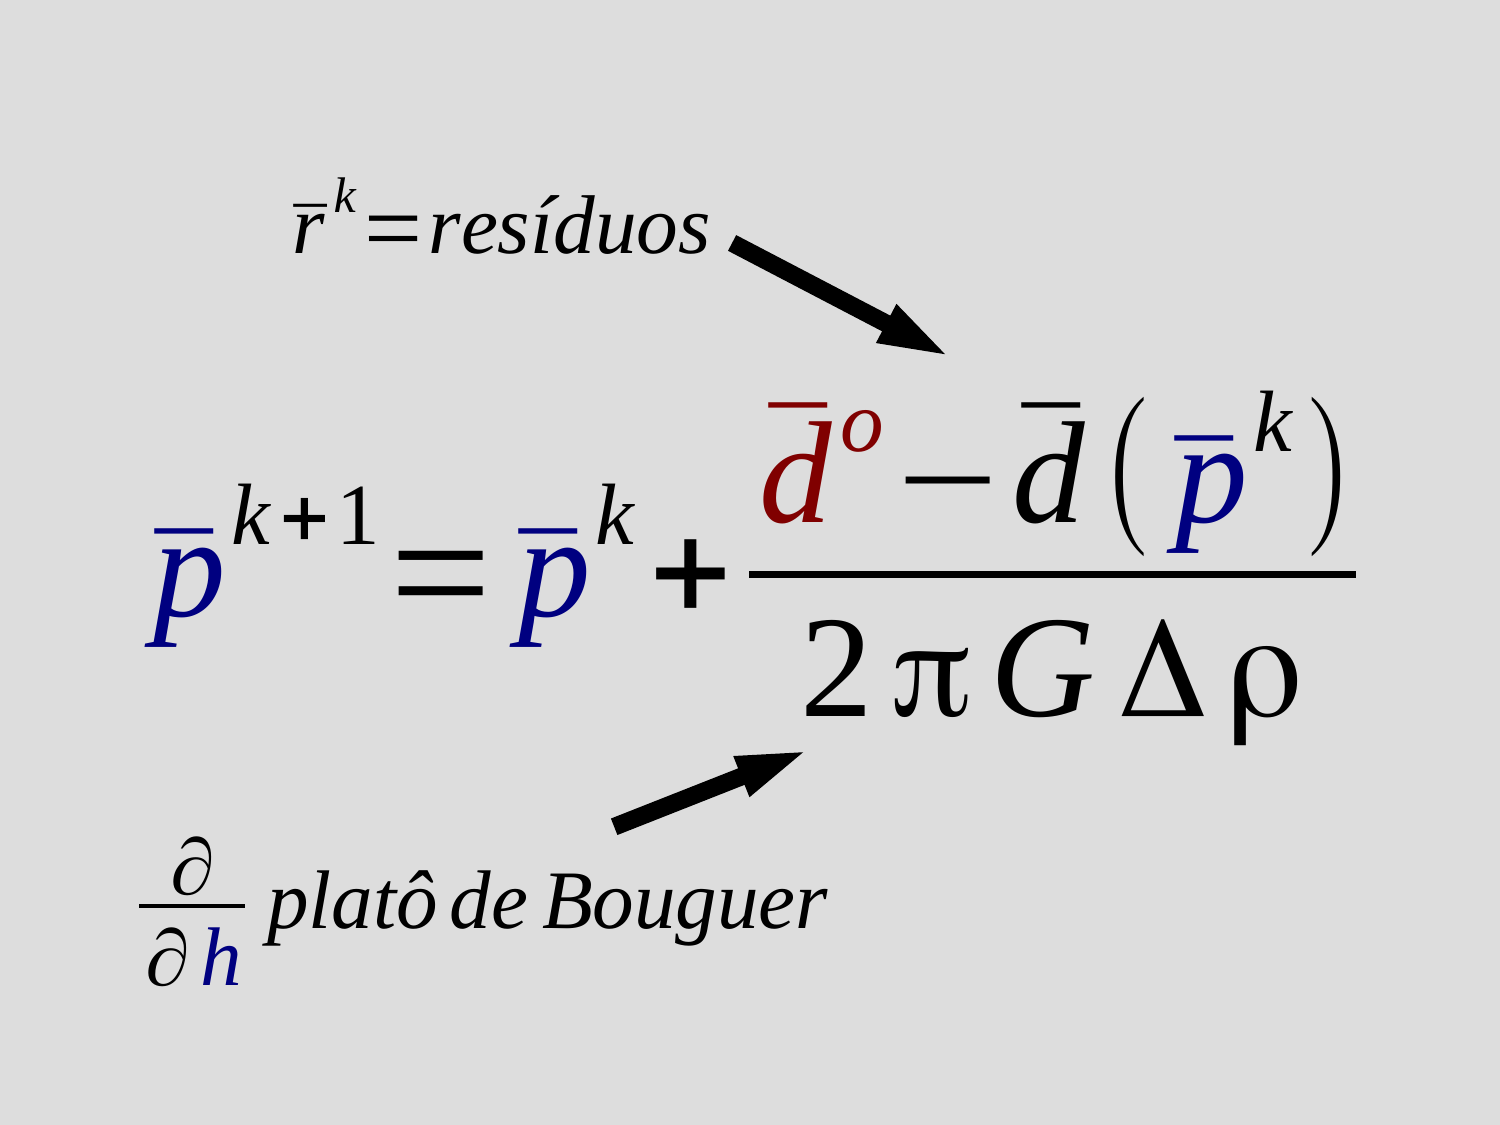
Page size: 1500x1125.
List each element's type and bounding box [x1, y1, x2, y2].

chart [283, 167, 717, 273]
chart [129, 832, 839, 1004]
chart [131, 372, 1369, 753]
